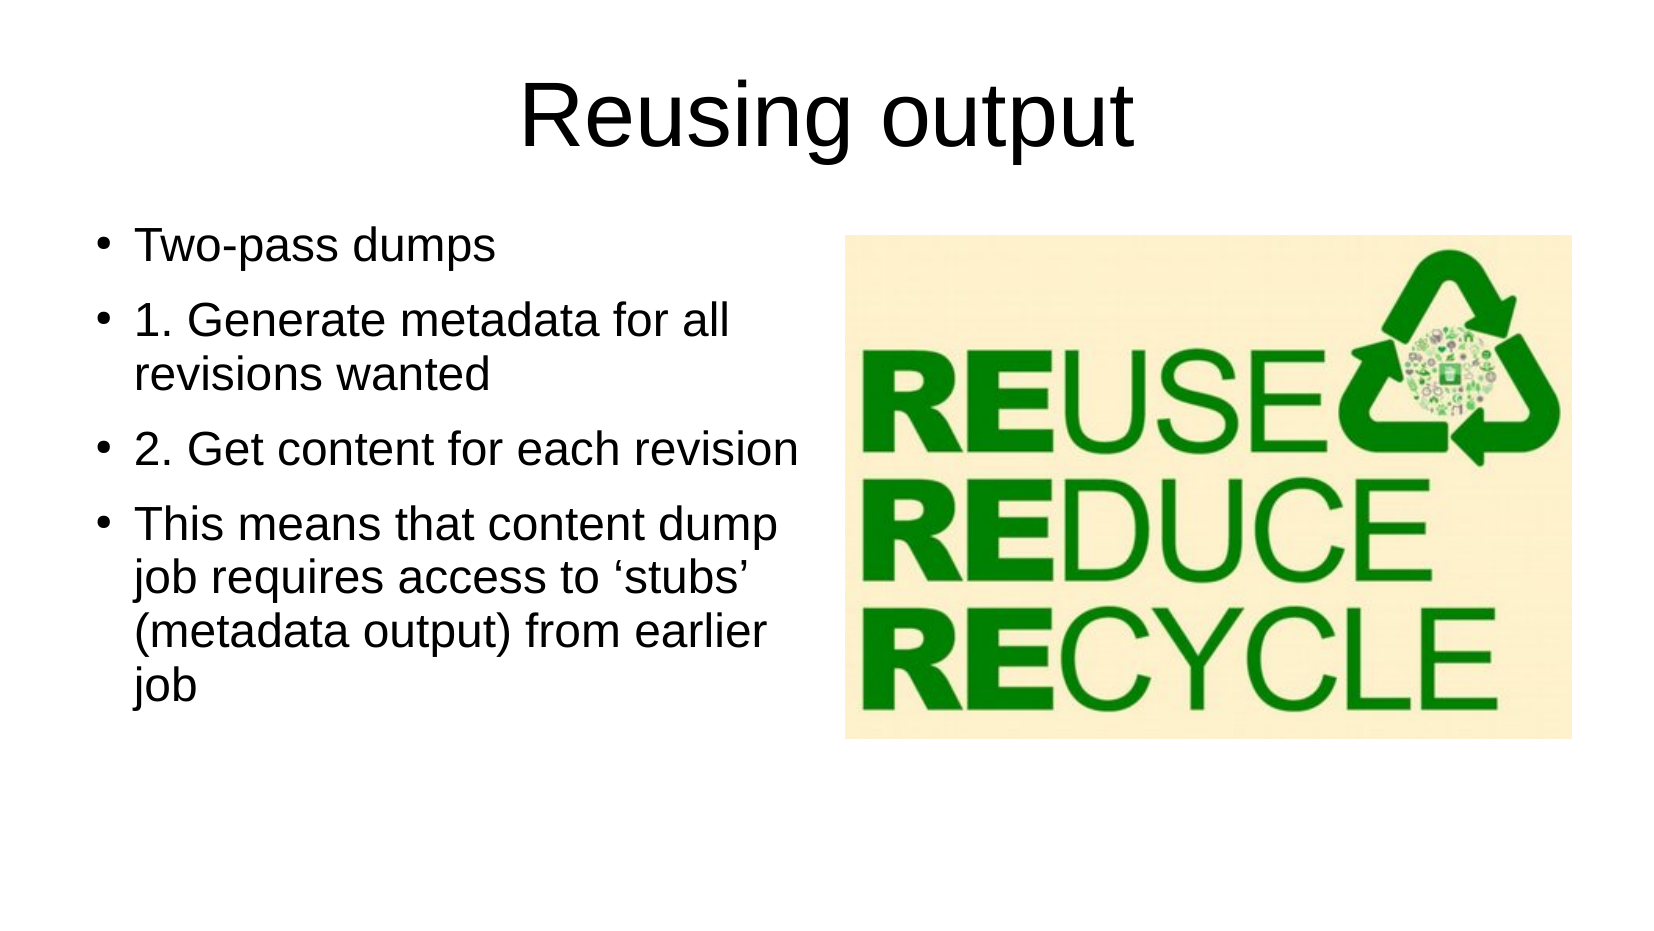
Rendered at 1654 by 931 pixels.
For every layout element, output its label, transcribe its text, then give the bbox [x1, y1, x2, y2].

title Reusing output [82, 37, 1571, 193]
list Two-pass dumps 1. Generate metadata for all revisions wanted 2. Get content for each revision This means that content dump job requires access to ‘stubs’ (metadata output) from earlier job [82, 217, 809, 758]
picture [845, 235, 1572, 739]
